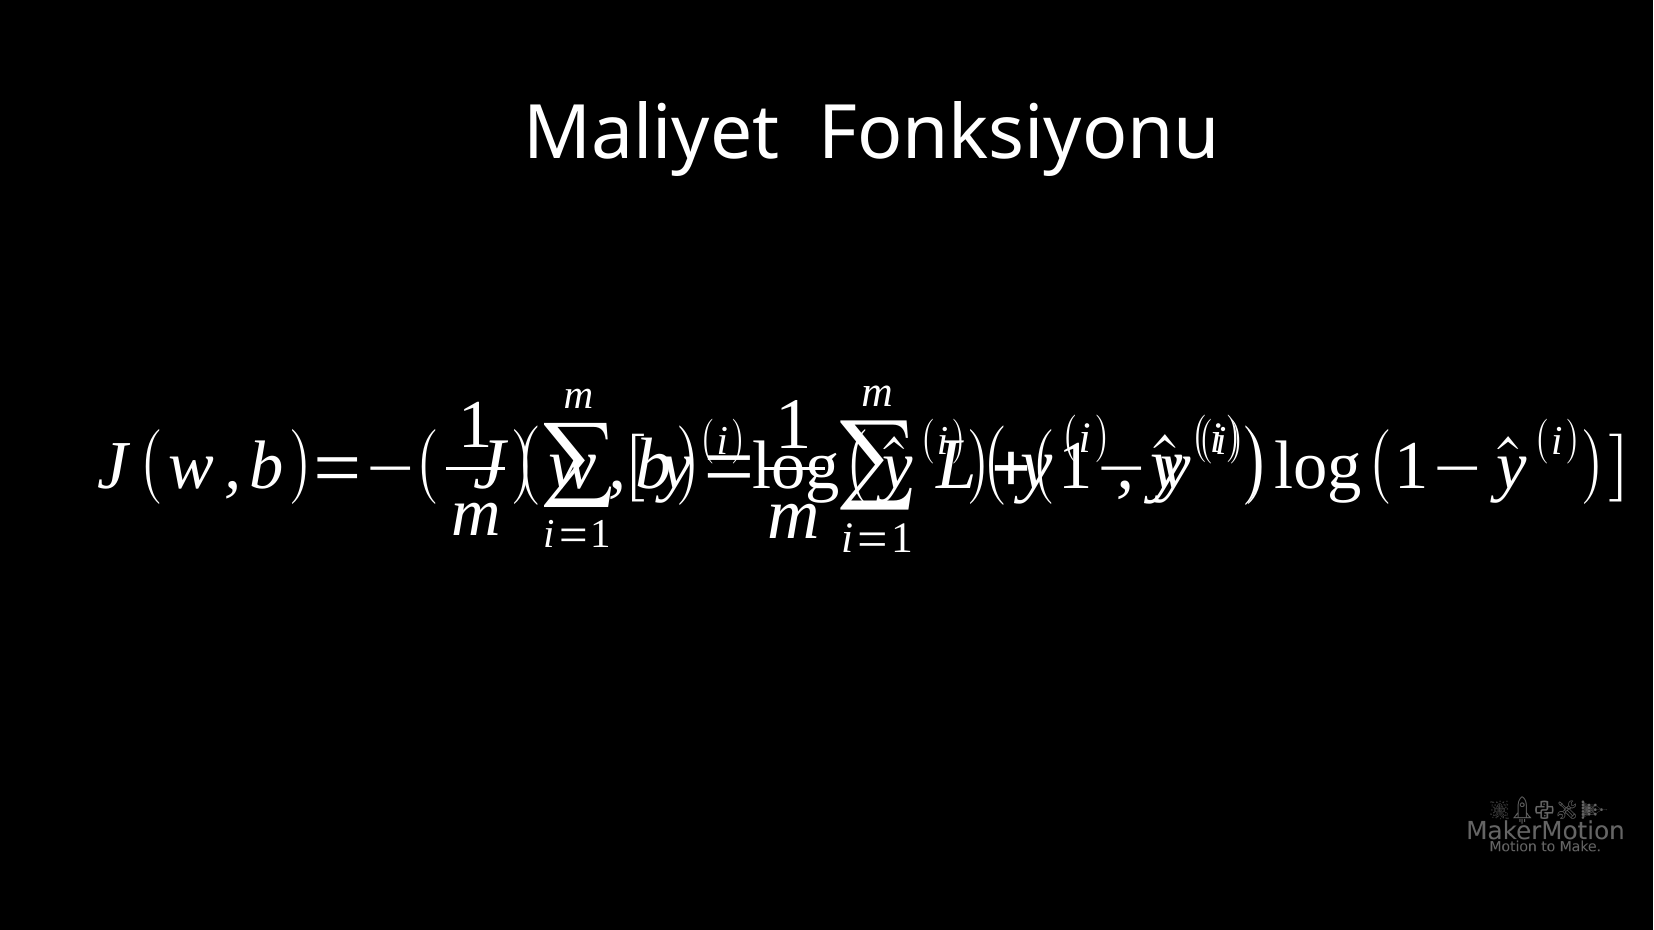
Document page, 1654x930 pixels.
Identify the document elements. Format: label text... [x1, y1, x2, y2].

chart [90, 366, 1633, 564]
picture [1440, 719, 1651, 930]
text_box Maliyet Fonksiyonu [508, 70, 1145, 172]
